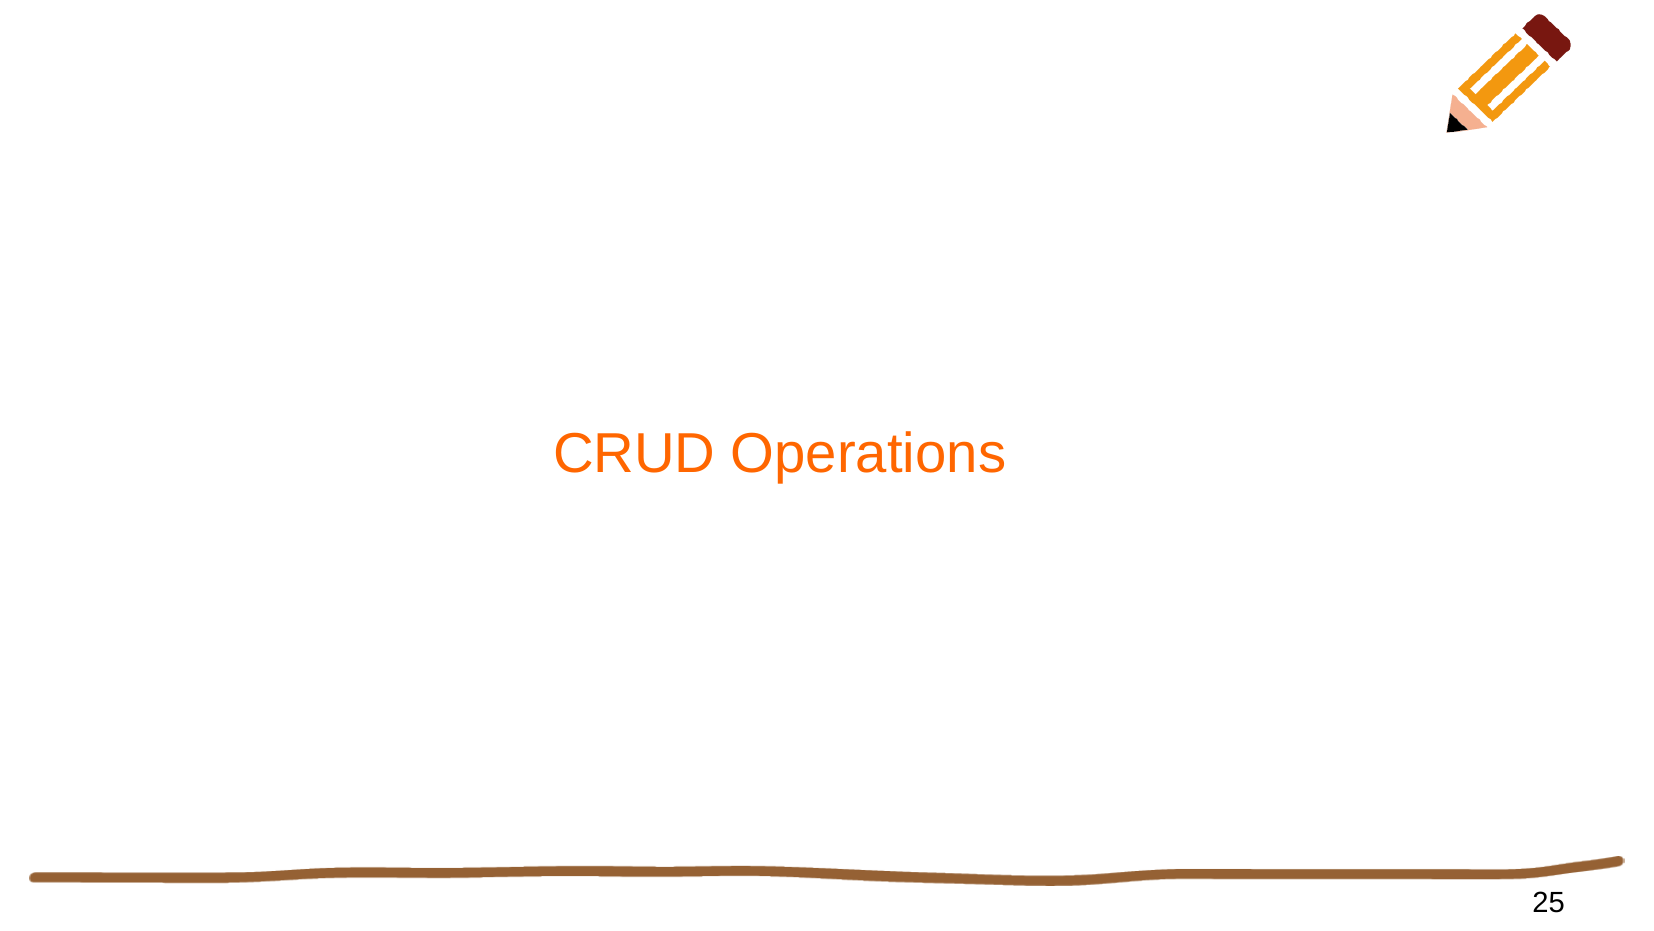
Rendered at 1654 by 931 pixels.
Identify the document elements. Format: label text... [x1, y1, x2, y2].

picture [1446, 14, 1571, 133]
picture [29, 856, 1625, 886]
title CRUD Operations [100, 401, 1459, 505]
